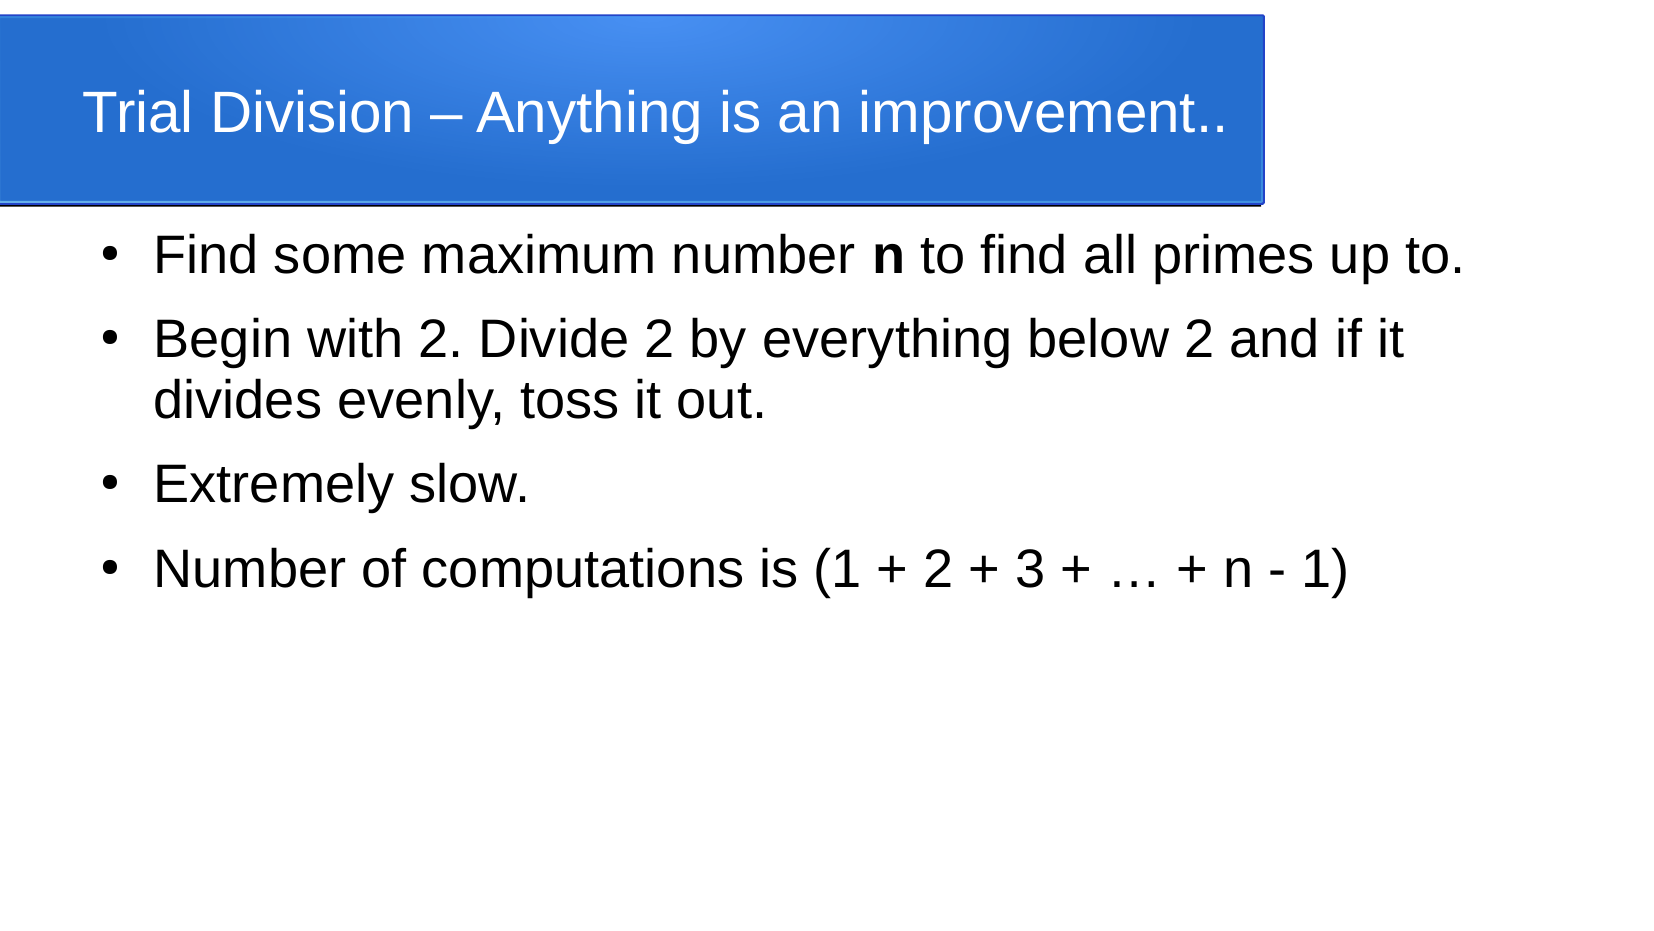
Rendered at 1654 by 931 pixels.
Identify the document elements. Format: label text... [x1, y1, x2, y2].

list Find some maximum number n to find all primes up to. Begin with 2. Divide 2 by everything below 2 and if it divides evenly, toss it out. Extremely slow. Number of computations is (1 + 2 + 3 + … + n - 1) [82, 224, 1571, 764]
title Trial Division – Anything is an improvement.. [82, 35, 1235, 189]
